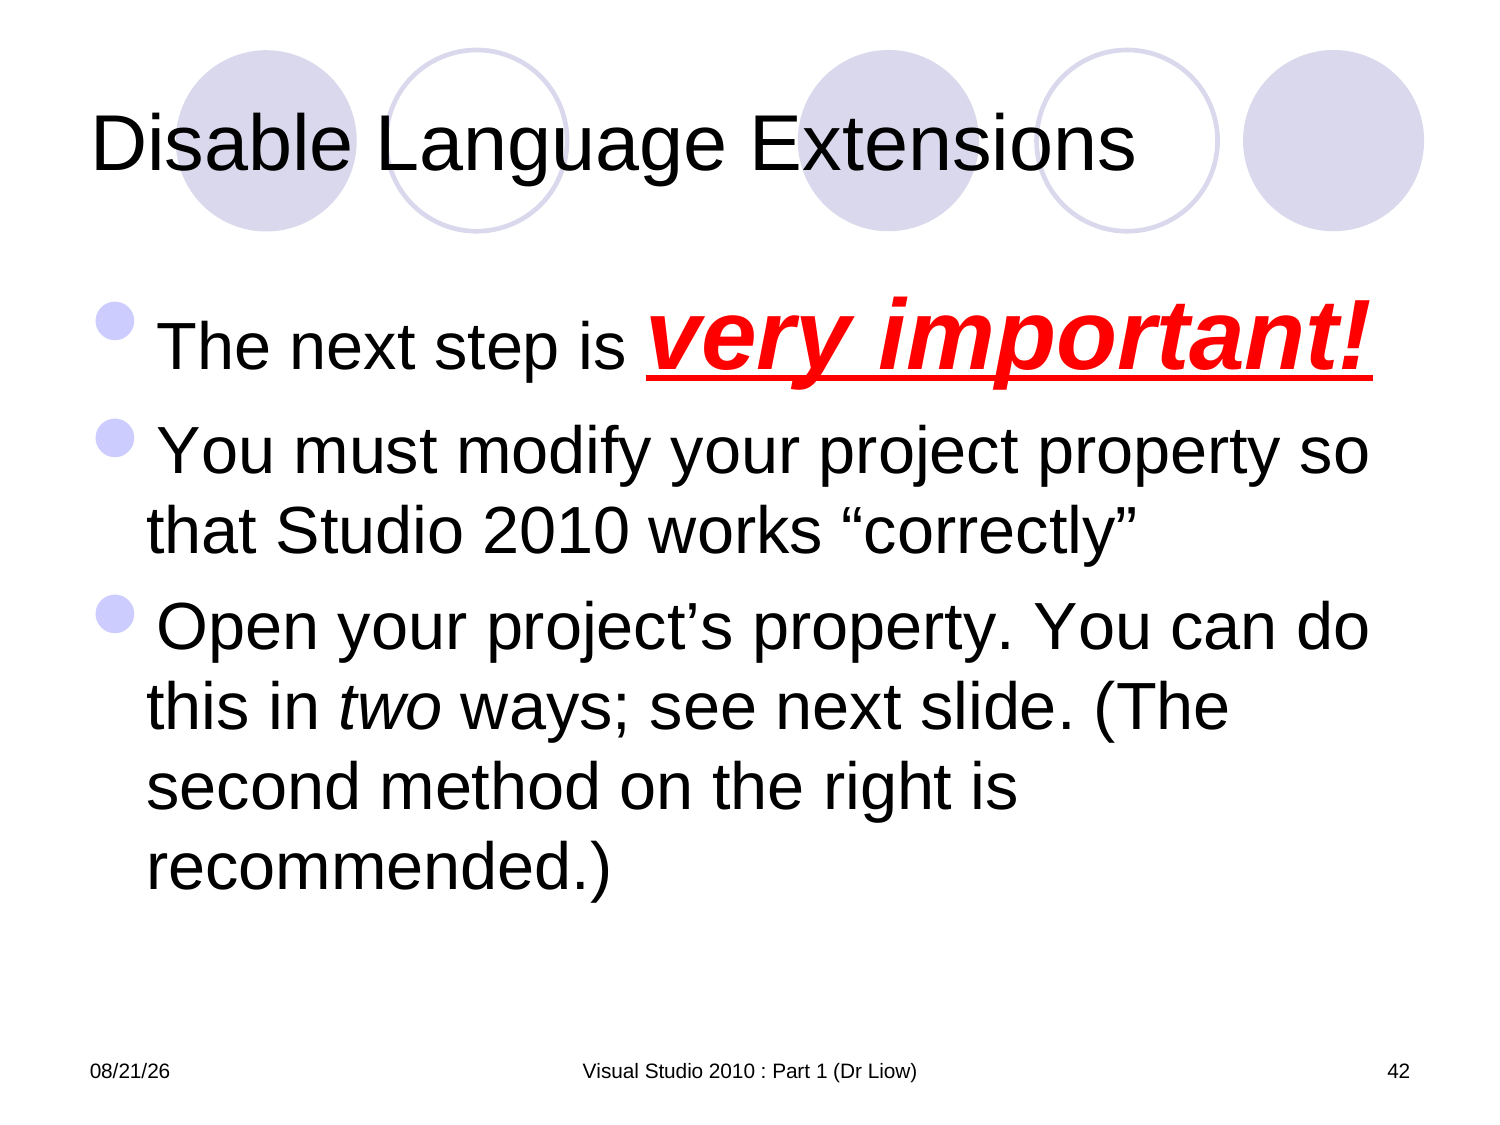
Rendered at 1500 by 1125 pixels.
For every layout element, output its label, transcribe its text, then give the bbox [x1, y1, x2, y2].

text_box <number> [1074, 1049, 1426, 1101]
title Disable Language Extensions [75, 45, 1426, 233]
text_box 08/22/12 [74, 1049, 426, 1101]
list The next step is very important! You must modify your project property so that Studio 2010 works “correctly” Open your project’s property. You can do this in two ways; see next slide. (The second method on the right is recommended.) [75, 262, 1426, 1006]
text_box Visual Studio 2010 : Part 1 (Dr Liow) [512, 1049, 988, 1101]
